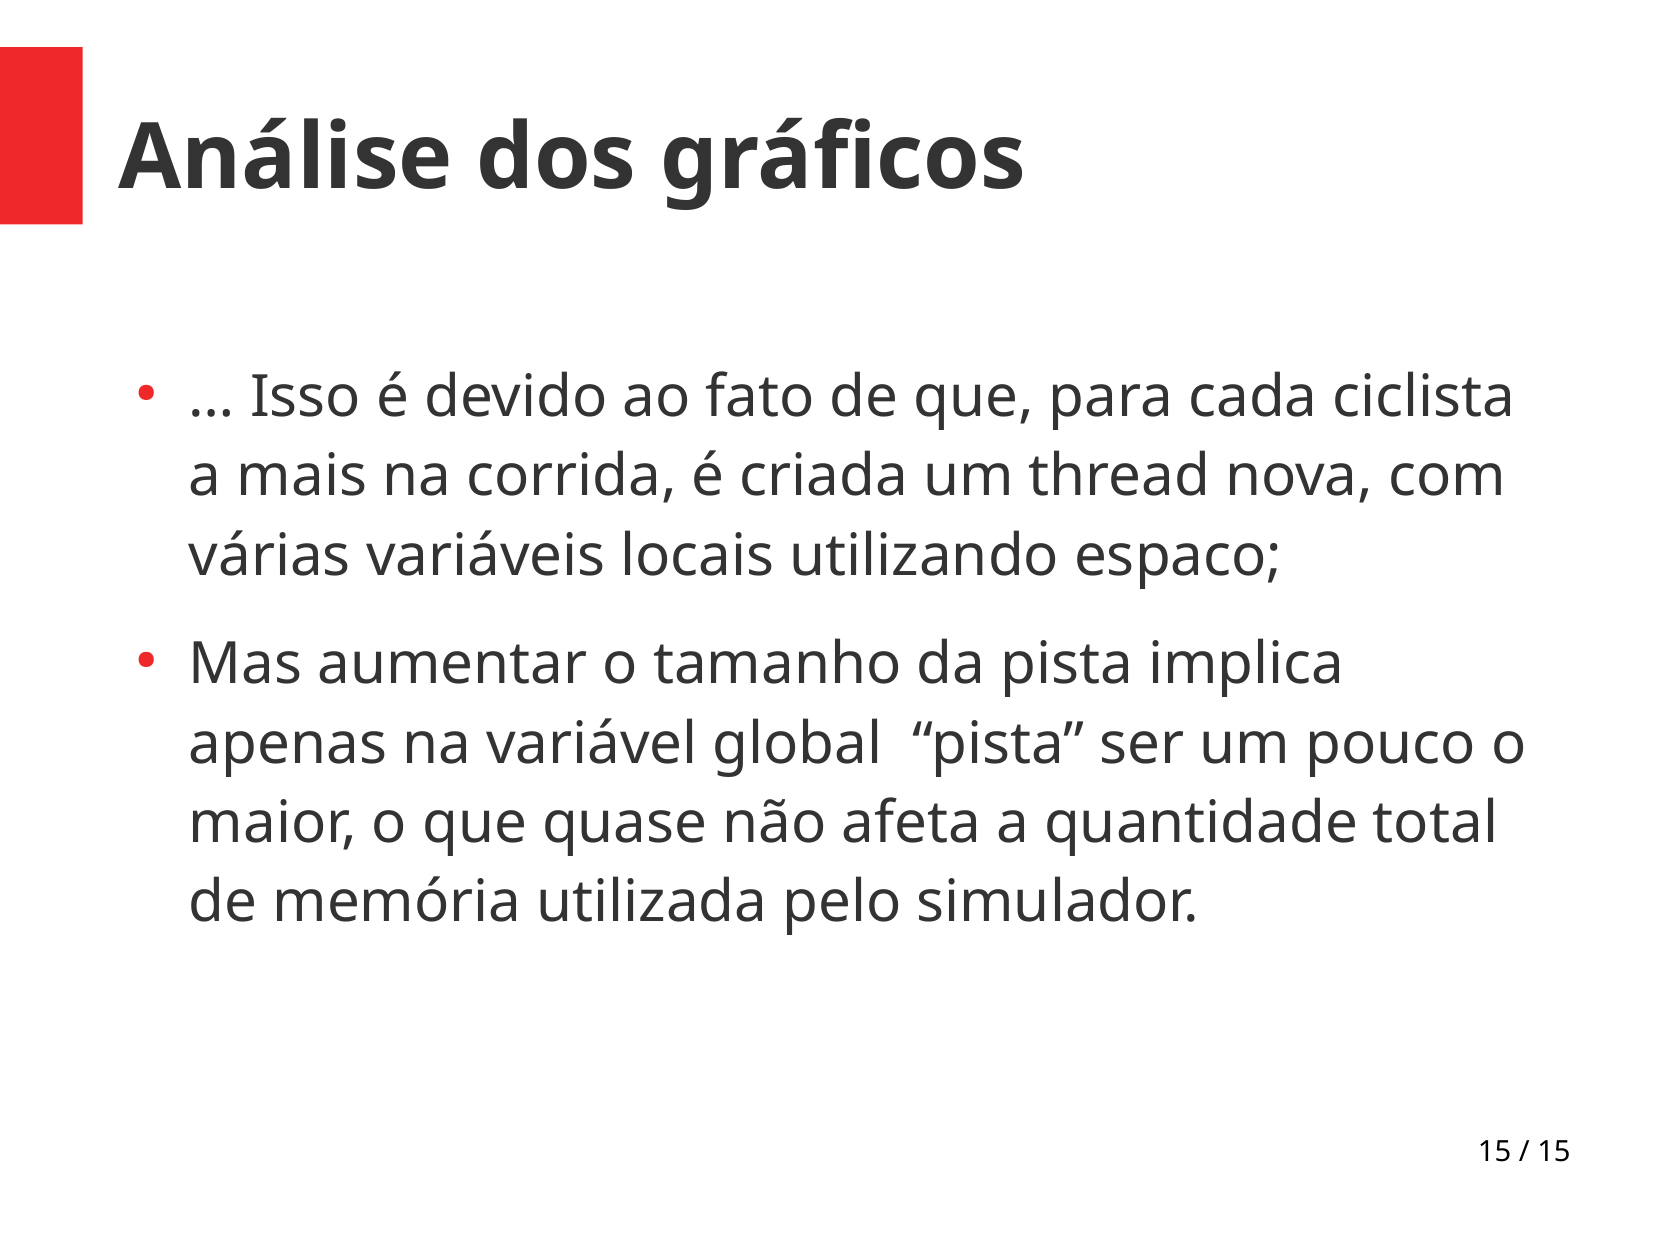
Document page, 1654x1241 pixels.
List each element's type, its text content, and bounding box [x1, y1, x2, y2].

list … Isso é devido ao fato de que, para cada ciclista a mais na corrida, é criada um thread nova, com várias variáveis locais utilizando espaco; Mas aumentar o tamanho da pista implica apenas na variável global “pista” ser um pouco o maior, o que quase não afeta a quantidade total de memória utilizada pelo simulador. [118, 354, 1536, 1074]
title Análise dos gráficos [118, 49, 1571, 257]
